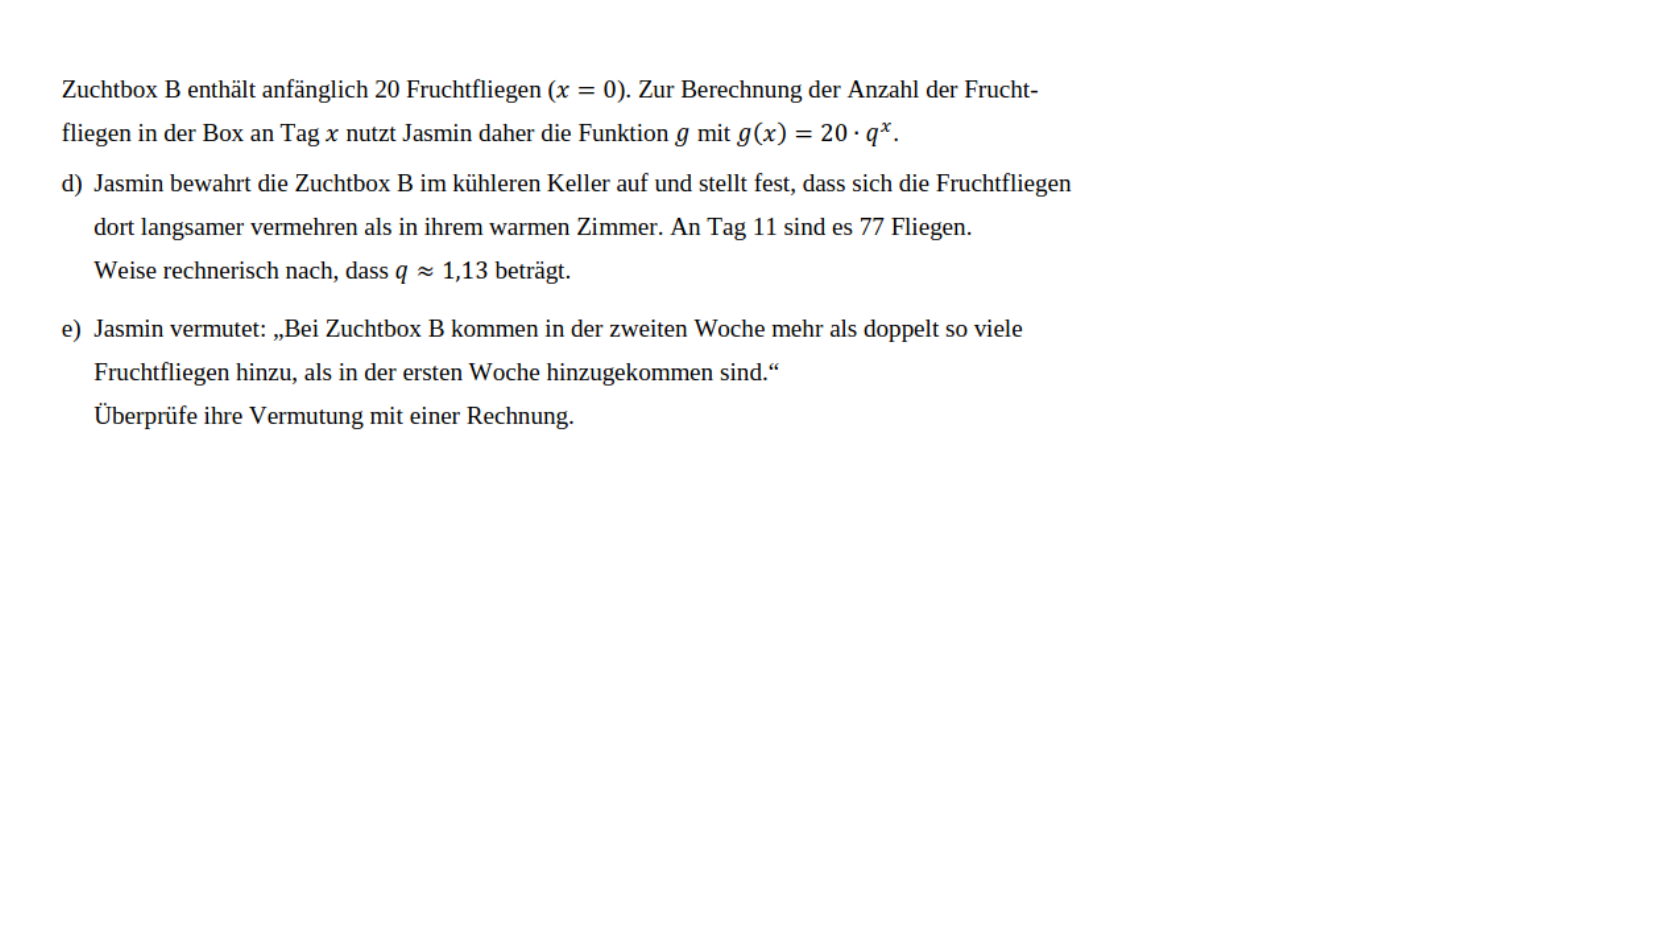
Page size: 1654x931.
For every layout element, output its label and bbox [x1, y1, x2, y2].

picture [29, 62, 1105, 469]
